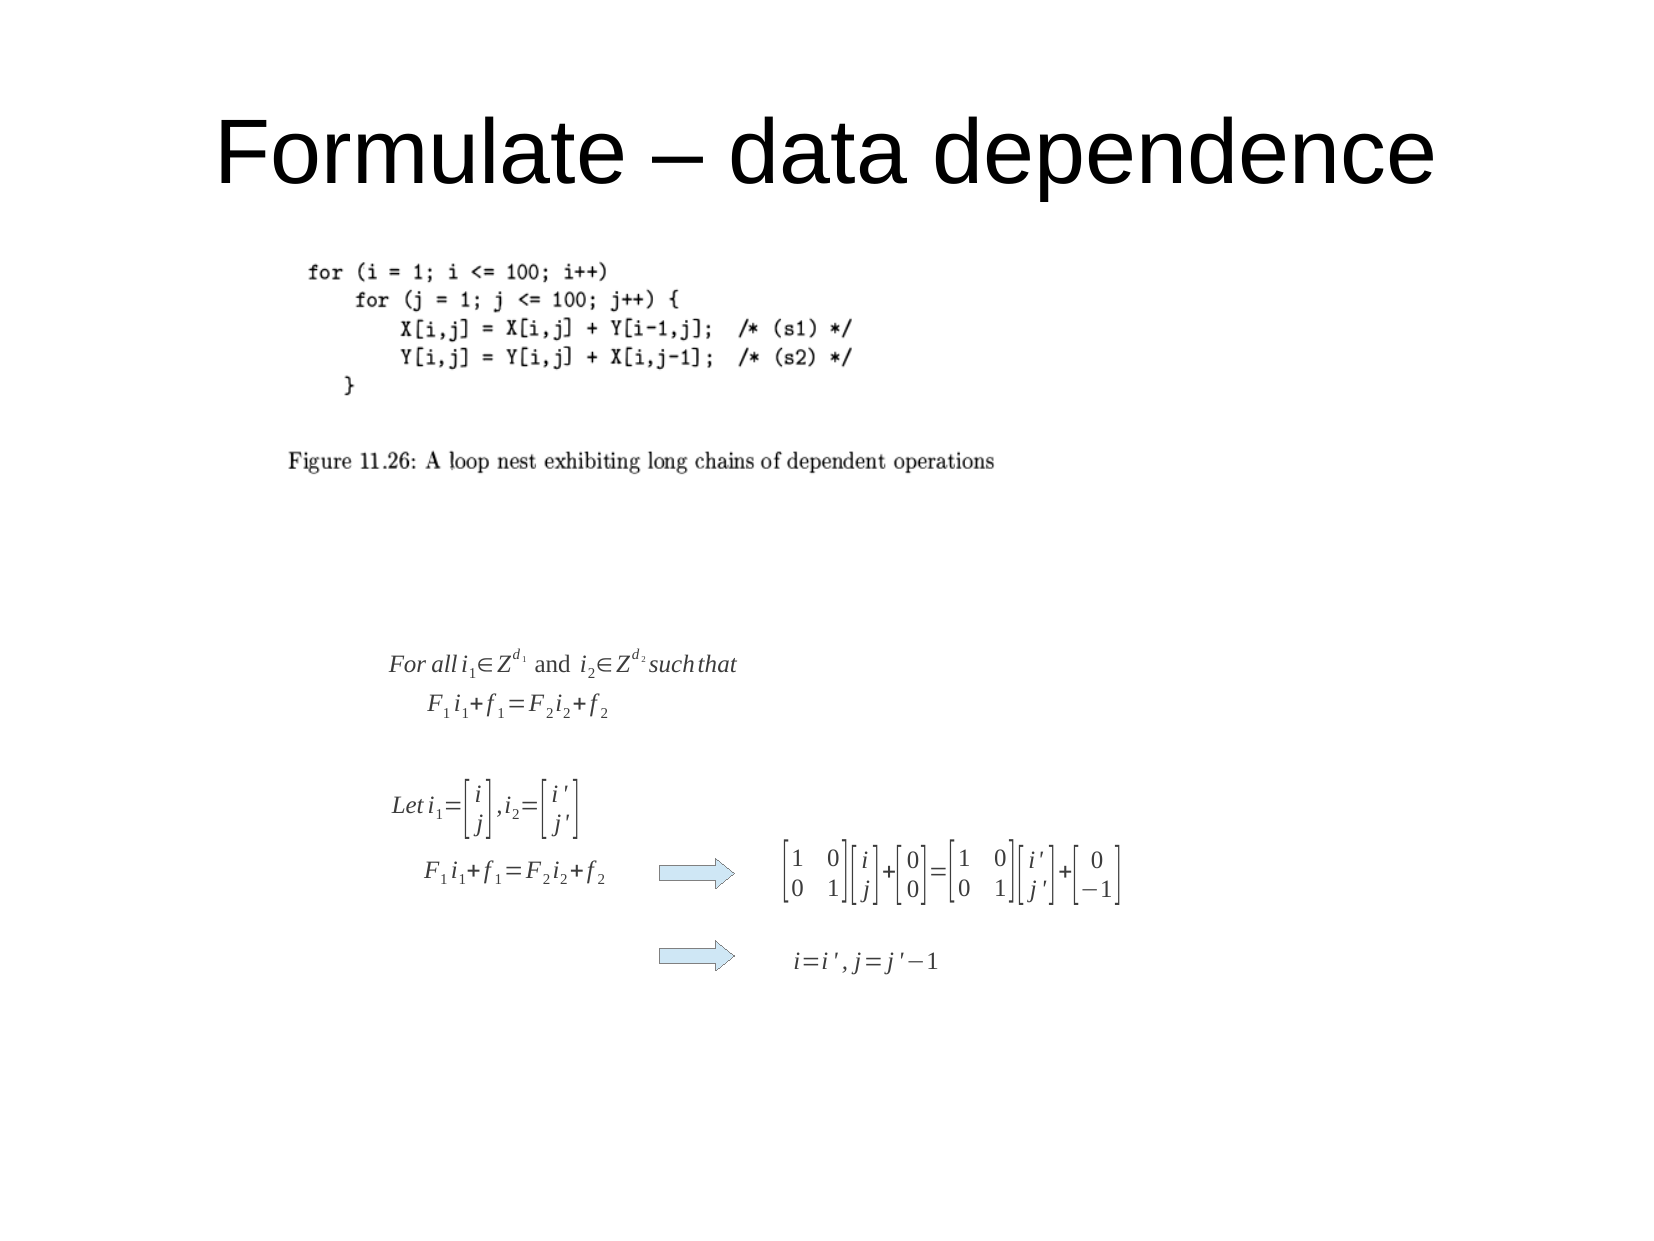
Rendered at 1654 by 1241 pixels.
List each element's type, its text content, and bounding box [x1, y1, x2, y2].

chart [419, 690, 614, 722]
chart [416, 856, 611, 888]
chart [383, 777, 586, 841]
chart [787, 947, 945, 976]
text_box [659, 858, 735, 889]
title Formulate – data dependence [82, 49, 1571, 256]
chart [775, 838, 1128, 906]
text_box [659, 940, 735, 971]
picture [270, 252, 1006, 486]
chart [381, 645, 745, 681]
